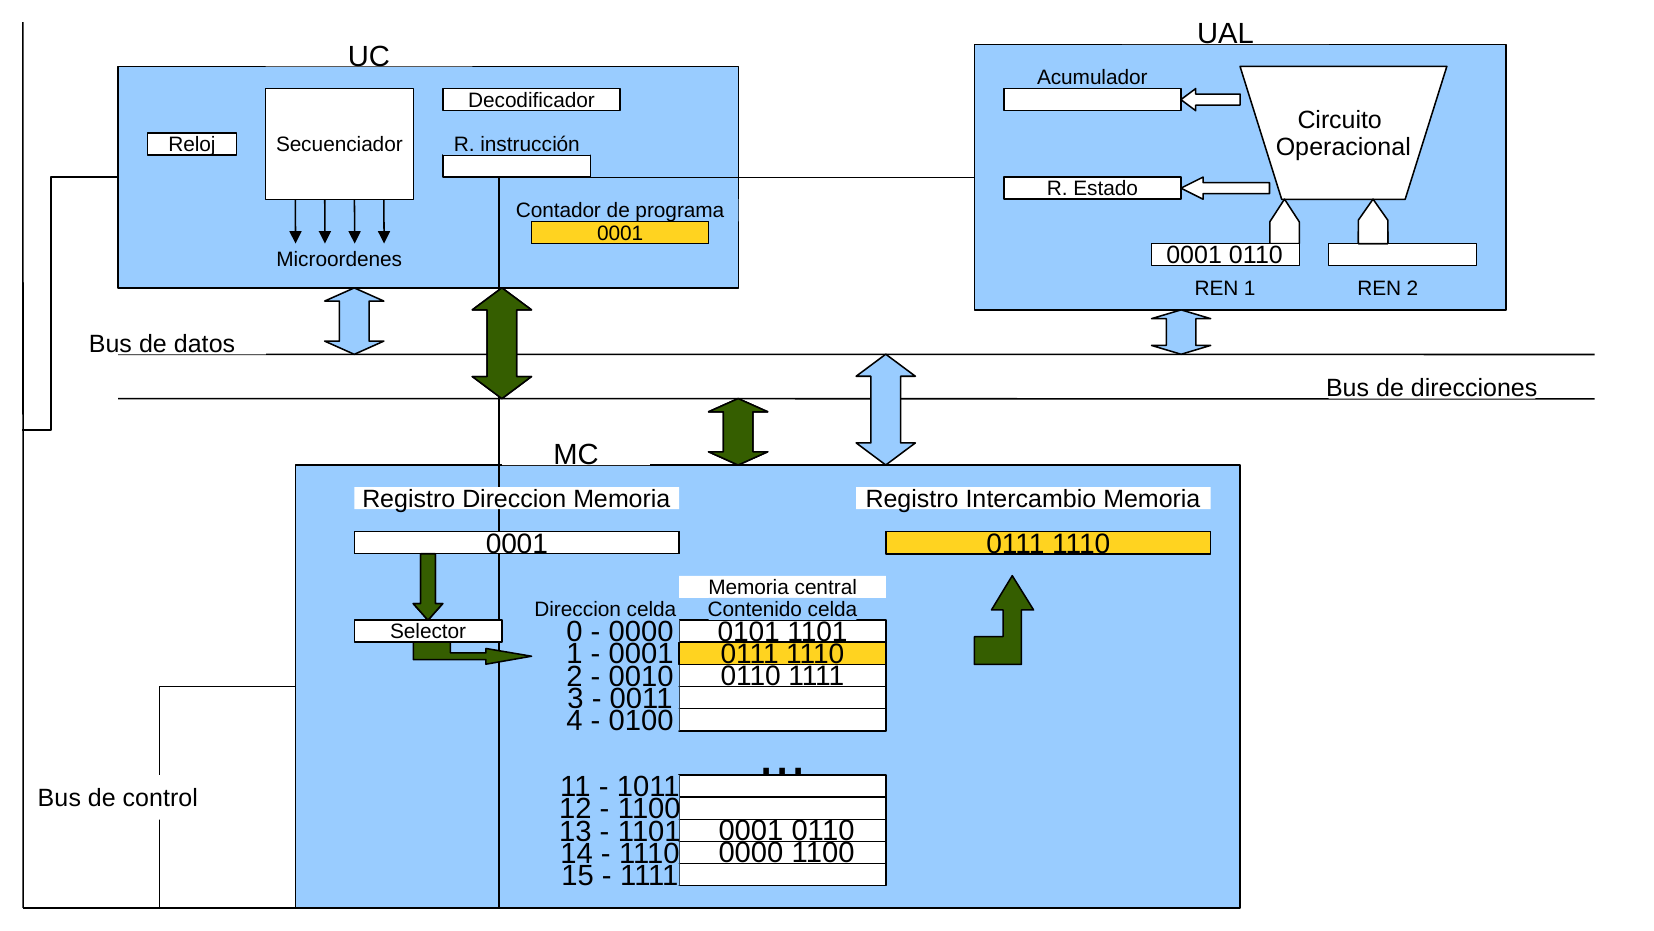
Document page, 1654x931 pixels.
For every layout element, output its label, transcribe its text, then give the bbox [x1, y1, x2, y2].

text_box UC [265, 44, 473, 67]
text_box 3 - 0011 [560, 686, 680, 708]
text_box 1 - 0001 [560, 642, 679, 664]
text_box 0001 [354, 531, 680, 554]
text_box 14 - 1110 [560, 841, 680, 863]
text_box 0000 1100 [680, 842, 886, 863]
text_box Bus de datos [59, 332, 266, 355]
text_box 4 - 0100 [560, 708, 680, 731]
text_box Memoria central [679, 575, 886, 598]
text_box R. instrucción [442, 132, 591, 155]
text_box Reloj [147, 132, 237, 155]
text_box 2 - 0010 [560, 664, 680, 686]
text_box Registro Direccion Memoria [354, 487, 680, 510]
text_box Decodificador [442, 88, 621, 111]
text_box Acumulador [1003, 66, 1181, 88]
text_box 0111 1110 [885, 531, 1211, 554]
text_box Direccion celda [531, 597, 680, 620]
text_box [295, 354, 1241, 909]
text_box Selector [354, 620, 503, 643]
text_box 0101 1101 [680, 620, 886, 642]
text_box Bus de control [29, 775, 207, 820]
text_box Circuito Operacional [1240, 66, 1447, 200]
text_box 0001 0110 [1151, 243, 1300, 266]
text_box UAL [1122, 22, 1329, 45]
text_box 0110 1111 [680, 665, 886, 686]
text_box Secuenciador [265, 88, 414, 200]
text_box [118, 66, 739, 399]
text_box Contenido celda [708, 597, 857, 620]
text_box 0001 [531, 221, 709, 244]
text_box Registro Intercambio Memoria [856, 487, 1211, 510]
text_box Microordenes [265, 248, 414, 271]
text_box 0001 0110 [680, 819, 886, 842]
text_box Bus de direcciones [1328, 376, 1536, 399]
text_box 13 - 1101 [560, 819, 680, 841]
text_box 0 - 0000 [560, 620, 680, 642]
text_box R. Estado [1003, 177, 1181, 200]
text_box 12 - 1100 [560, 797, 680, 819]
text_box [974, 44, 1507, 355]
text_box 11 - 1011 [560, 775, 680, 797]
text_box 15 - 1111 [560, 863, 680, 886]
text_box 0111 1110 [679, 642, 886, 665]
text_box Contador de programa [502, 199, 739, 222]
text_box MC [502, 442, 650, 466]
